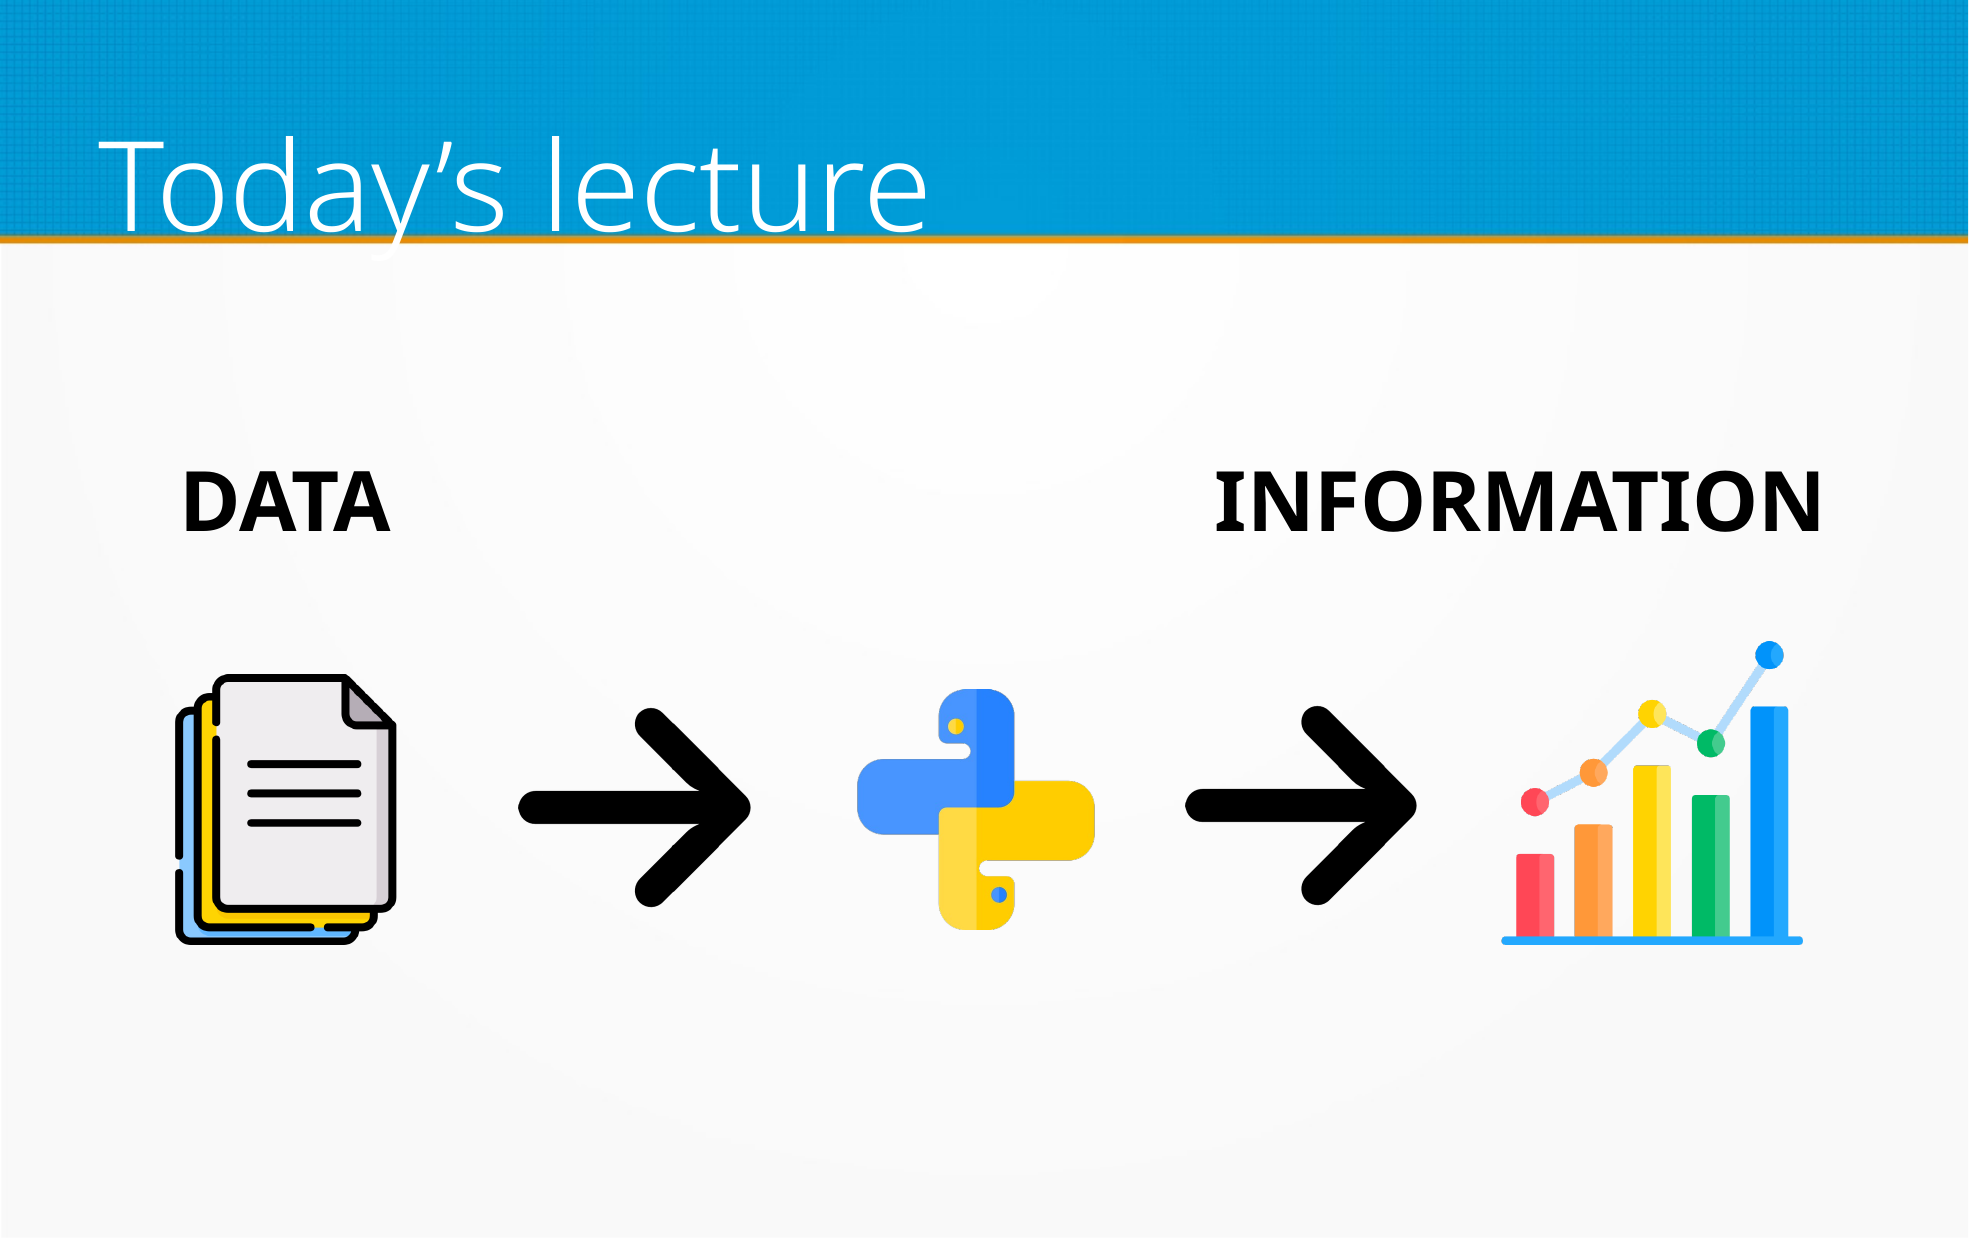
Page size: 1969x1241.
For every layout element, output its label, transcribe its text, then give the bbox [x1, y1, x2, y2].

title Today’s lecture [98, 49, 1870, 257]
text_box DATA [165, 435, 481, 631]
text_box INFORMATION [1200, 435, 1968, 644]
picture [0, 233, 1969, 1241]
